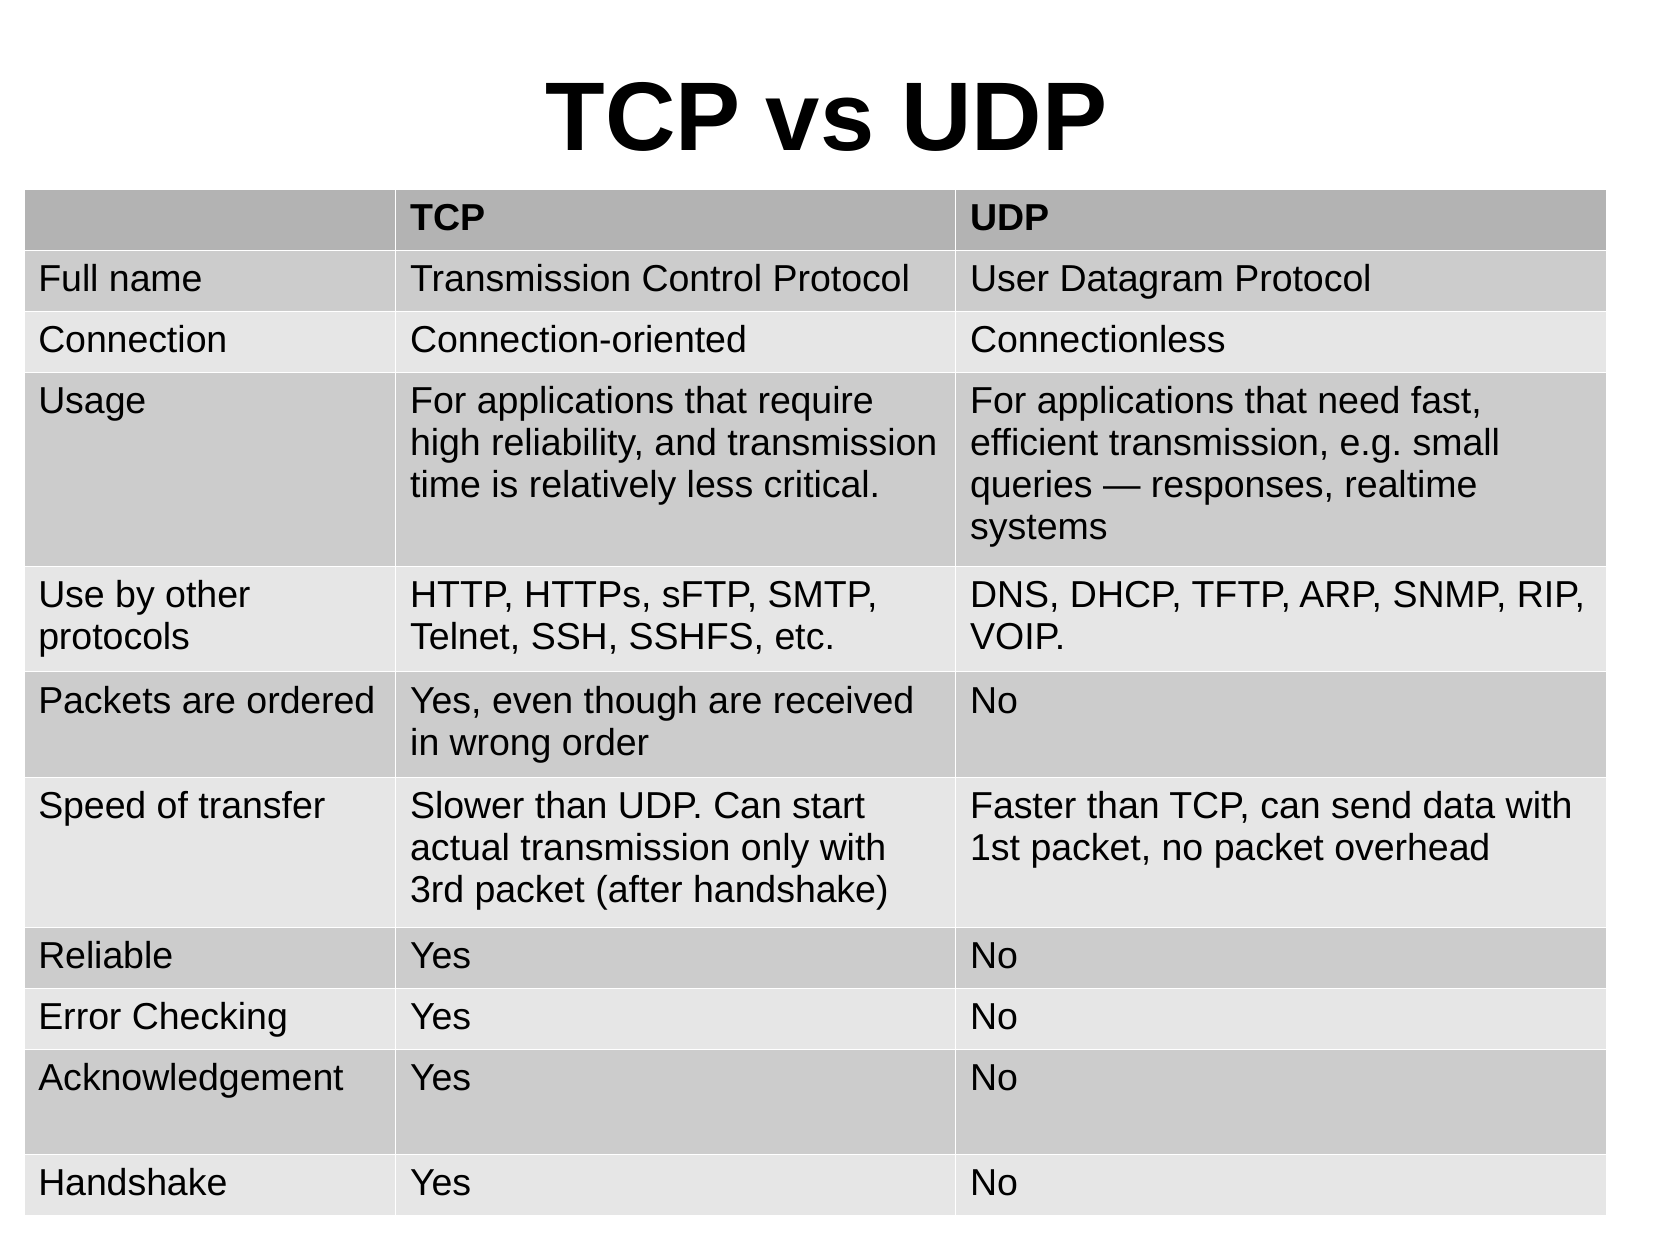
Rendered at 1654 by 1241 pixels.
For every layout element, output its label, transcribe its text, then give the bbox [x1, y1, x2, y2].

table_header UDP [956, 190, 1606, 250]
table_header [25, 190, 395, 250]
table_cell No [956, 928, 1606, 988]
table_cell User Datagram Protocol [956, 251, 1606, 311]
table_cell Handshake [25, 1155, 395, 1215]
table_cell Yes [396, 928, 955, 988]
table_cell For applications that require high reliability, and transmission time is relatively less critical. [396, 373, 955, 566]
table_cell No [956, 1050, 1606, 1154]
table_cell Full name [25, 251, 395, 311]
title TCP vs UDP [82, 43, 1571, 189]
table_cell Connection [25, 312, 395, 372]
table_cell Use by other protocols [25, 567, 395, 671]
table_cell Slower than UDP. Can start actual transmission only with 3rd packet (after handshake) [396, 778, 955, 927]
table_cell HTTP, HTTPs, sFTP, SMTP, Telnet, SSH, SSHFS, etc. [396, 567, 955, 671]
table_cell Faster than TCP, can send data with 1st packet, no packet overhead [956, 778, 1606, 927]
table_cell No [956, 1155, 1606, 1215]
table_cell Error Checking [25, 989, 395, 1049]
table_cell Packets are ordered [25, 672, 395, 777]
table_cell Connection-oriented [396, 312, 955, 372]
table_cell For applications that need fast, efficient transmission, e.g. small queries — responses, realtime systems [956, 373, 1606, 566]
table_cell Yes [396, 1050, 955, 1154]
table_cell Reliable [25, 928, 395, 988]
table_cell Yes, even though are received in wrong order [396, 672, 955, 777]
table_cell No [956, 672, 1606, 777]
table_cell Speed of transfer [25, 778, 395, 927]
table_cell Yes [396, 1155, 955, 1215]
table_header TCP [396, 190, 955, 250]
table_cell No [956, 989, 1606, 1049]
table_cell Connectionless [956, 312, 1606, 372]
table_cell Usage [25, 373, 395, 566]
table_cell Yes [396, 989, 955, 1049]
table_cell DNS, DHCP, TFTP, ARP, SNMP, RIP, VOIP. [956, 567, 1606, 671]
table_cell Transmission Control Protocol [396, 251, 955, 311]
table_cell Acknowledgement [25, 1050, 395, 1154]
